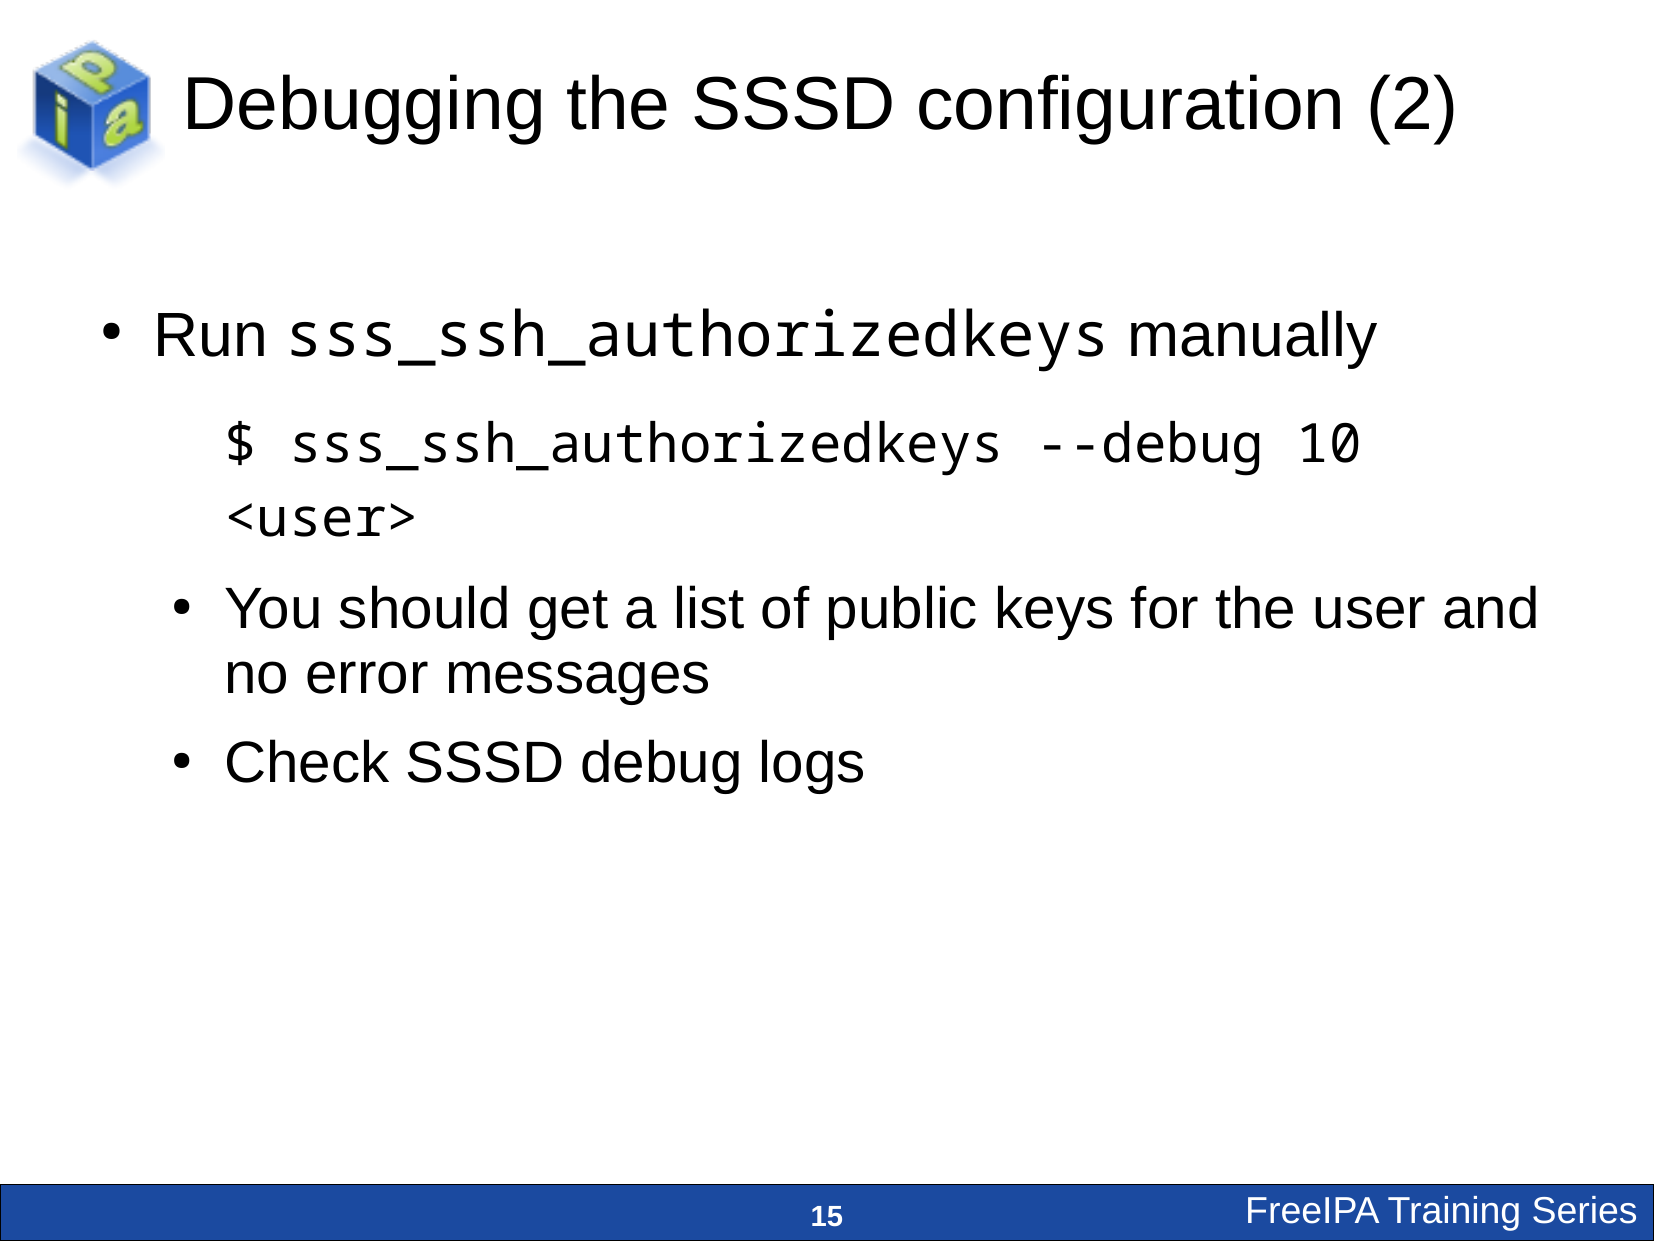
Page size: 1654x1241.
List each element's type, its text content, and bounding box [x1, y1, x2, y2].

title Debugging the SSSD configuration (2) [182, 31, 1579, 177]
picture [17, 34, 165, 193]
list Run sss_ssh_authorizedkeys manually $ sss_ssh_authorizedkeys --debug 10 <user> You should get a list of public keys for the user and no error messages Check SSSD debug logs [82, 290, 1571, 1010]
